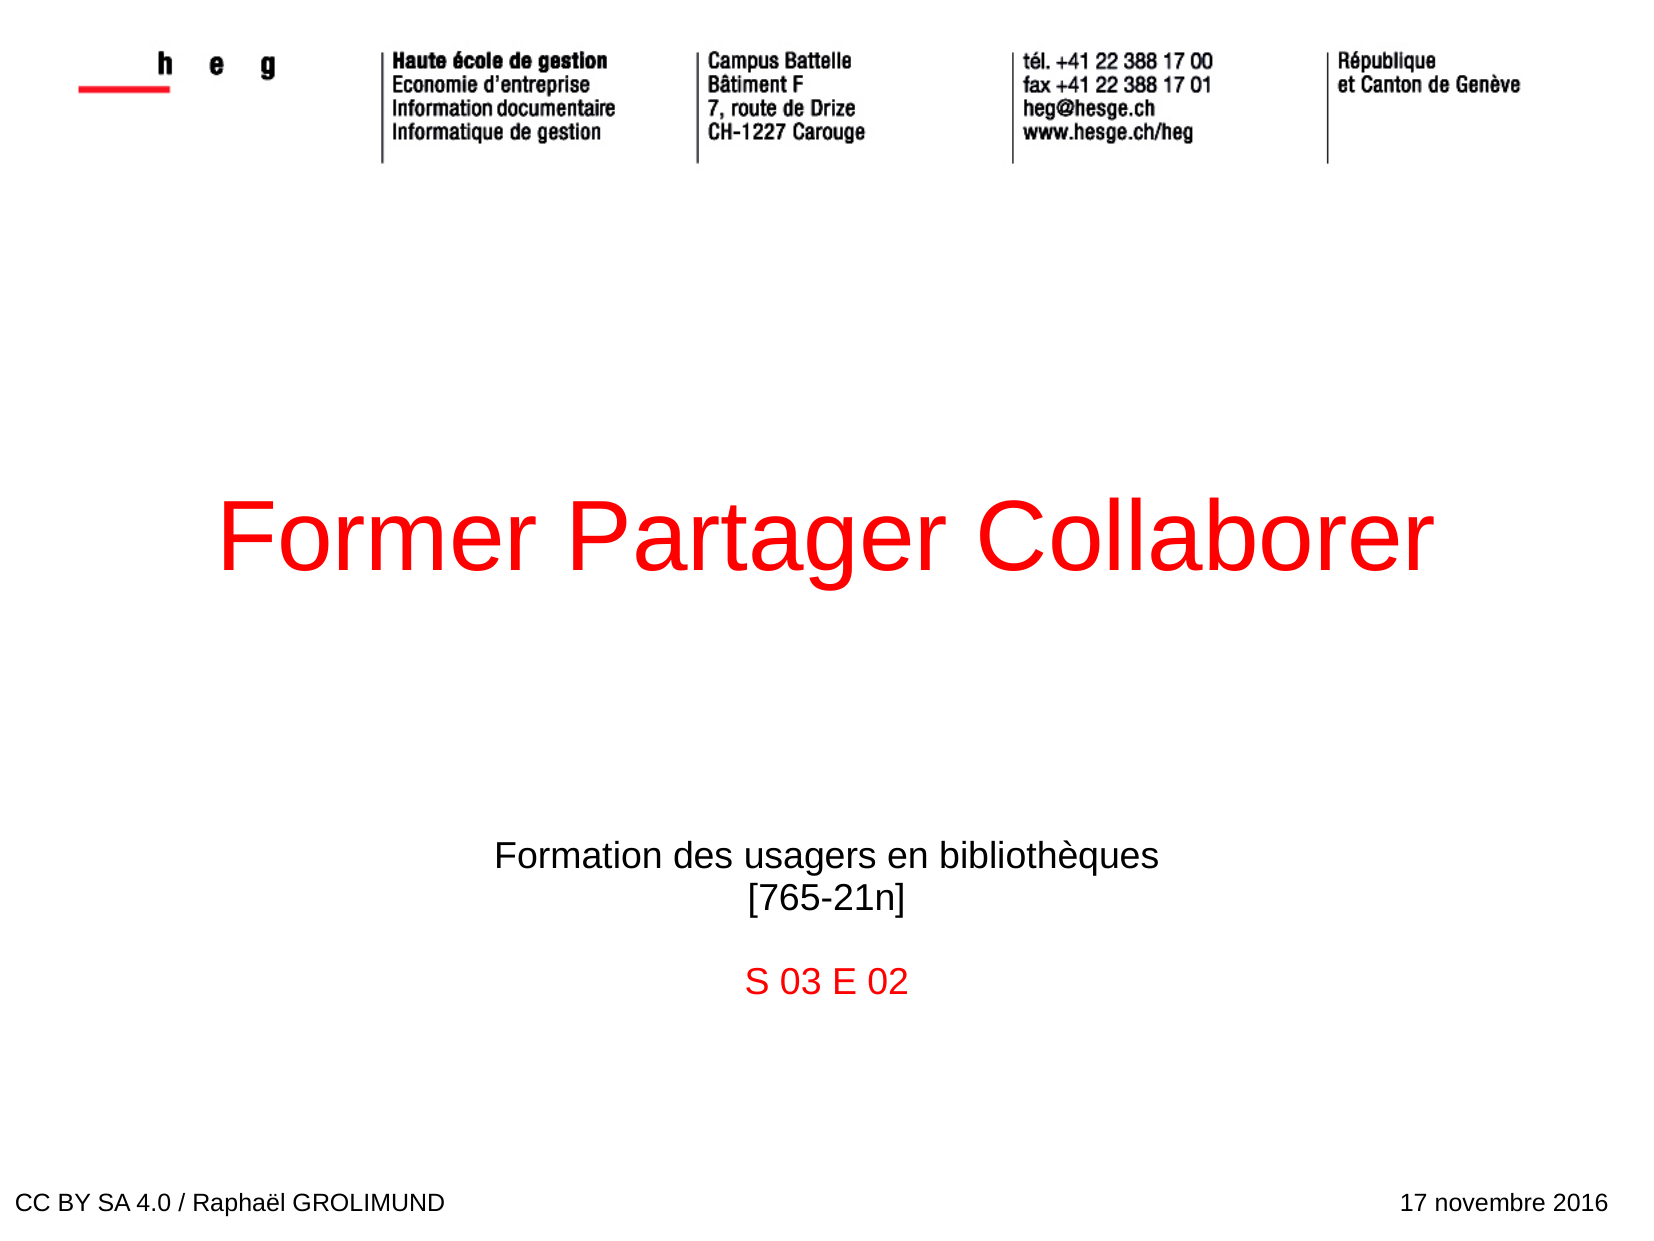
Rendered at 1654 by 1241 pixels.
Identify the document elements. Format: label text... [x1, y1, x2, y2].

text_box Former Partager Collaborer [147, 416, 1506, 655]
text_box Formation des usagers en bibliothèques [765-21n] S 03 E 02 [354, 826, 1300, 1010]
picture [0, 0, 1654, 208]
text_box CC BY SA 4.0 / Raphaël GROLIMUND 17 novembre 2016 [0, 1181, 1654, 1224]
